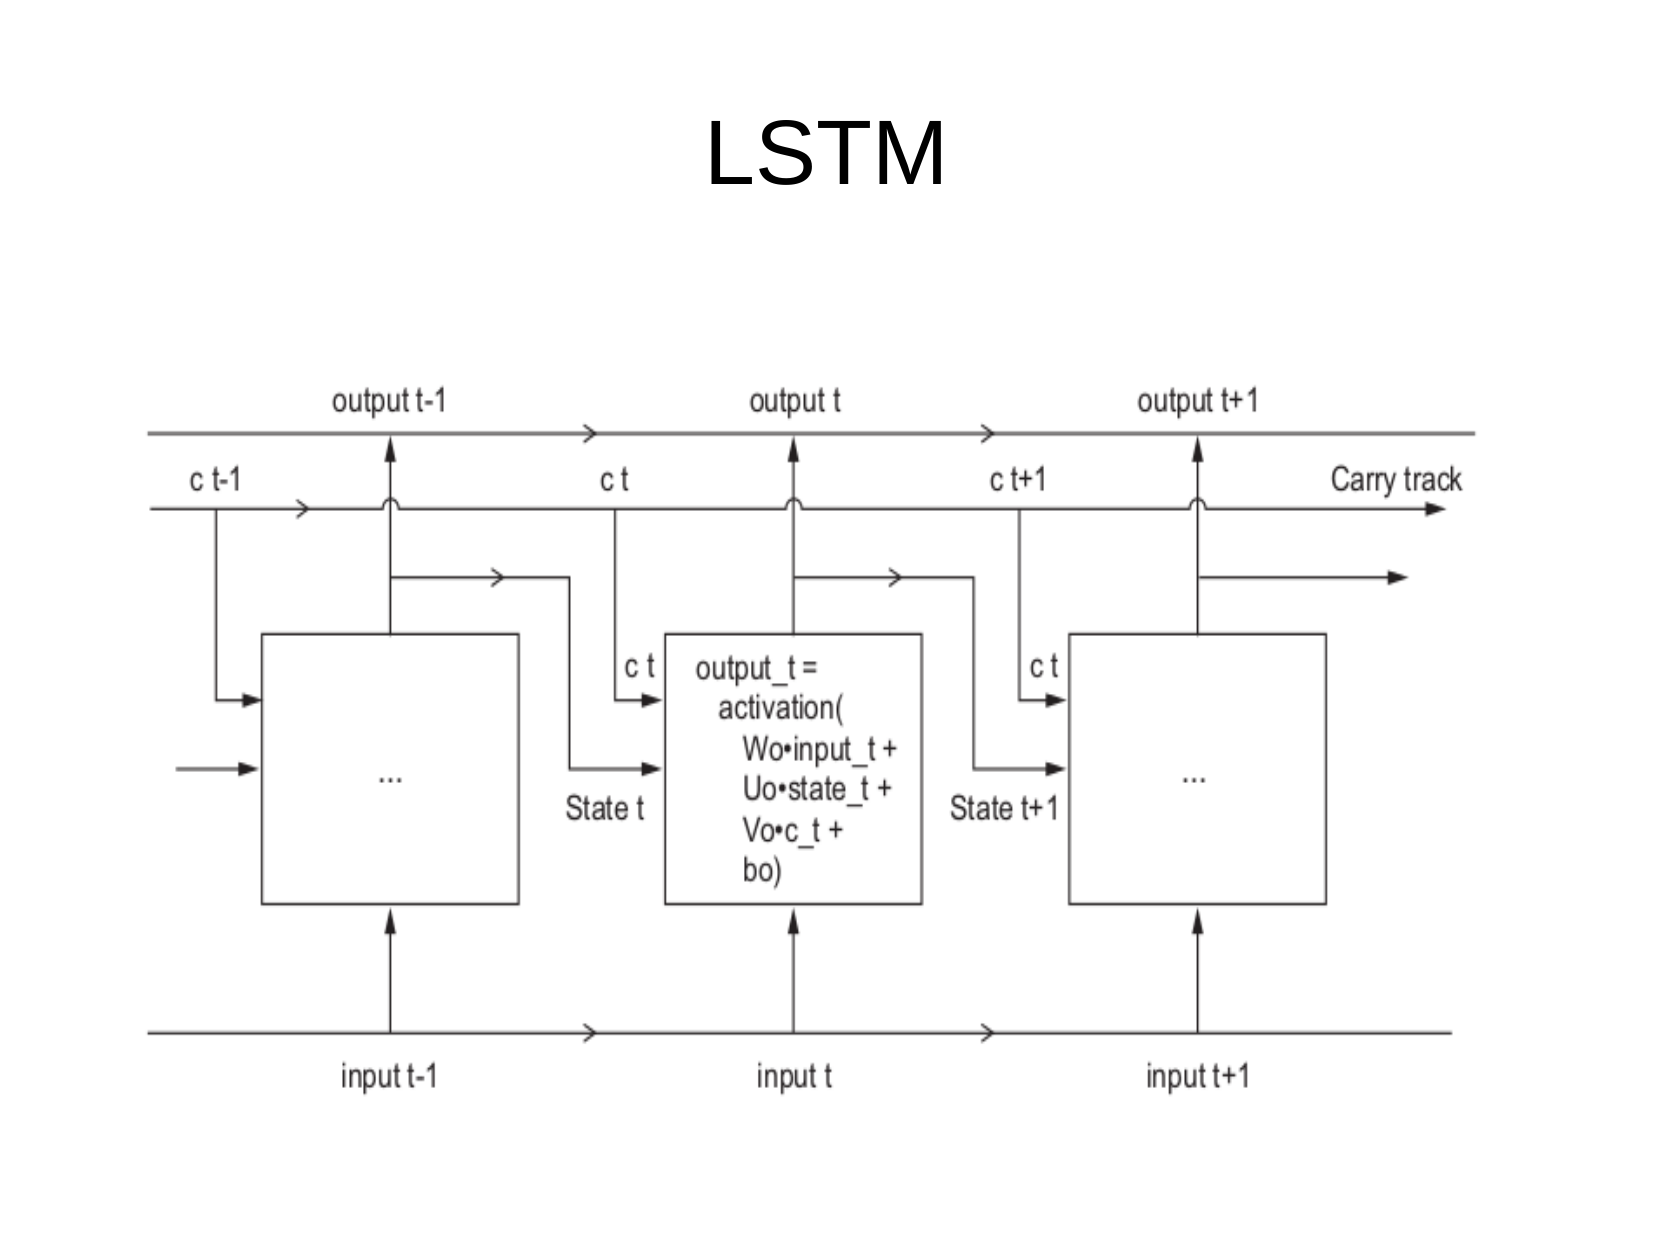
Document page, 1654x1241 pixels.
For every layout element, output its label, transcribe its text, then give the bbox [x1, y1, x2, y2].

title LSTM [82, 49, 1571, 257]
picture [82, 331, 1538, 1134]
